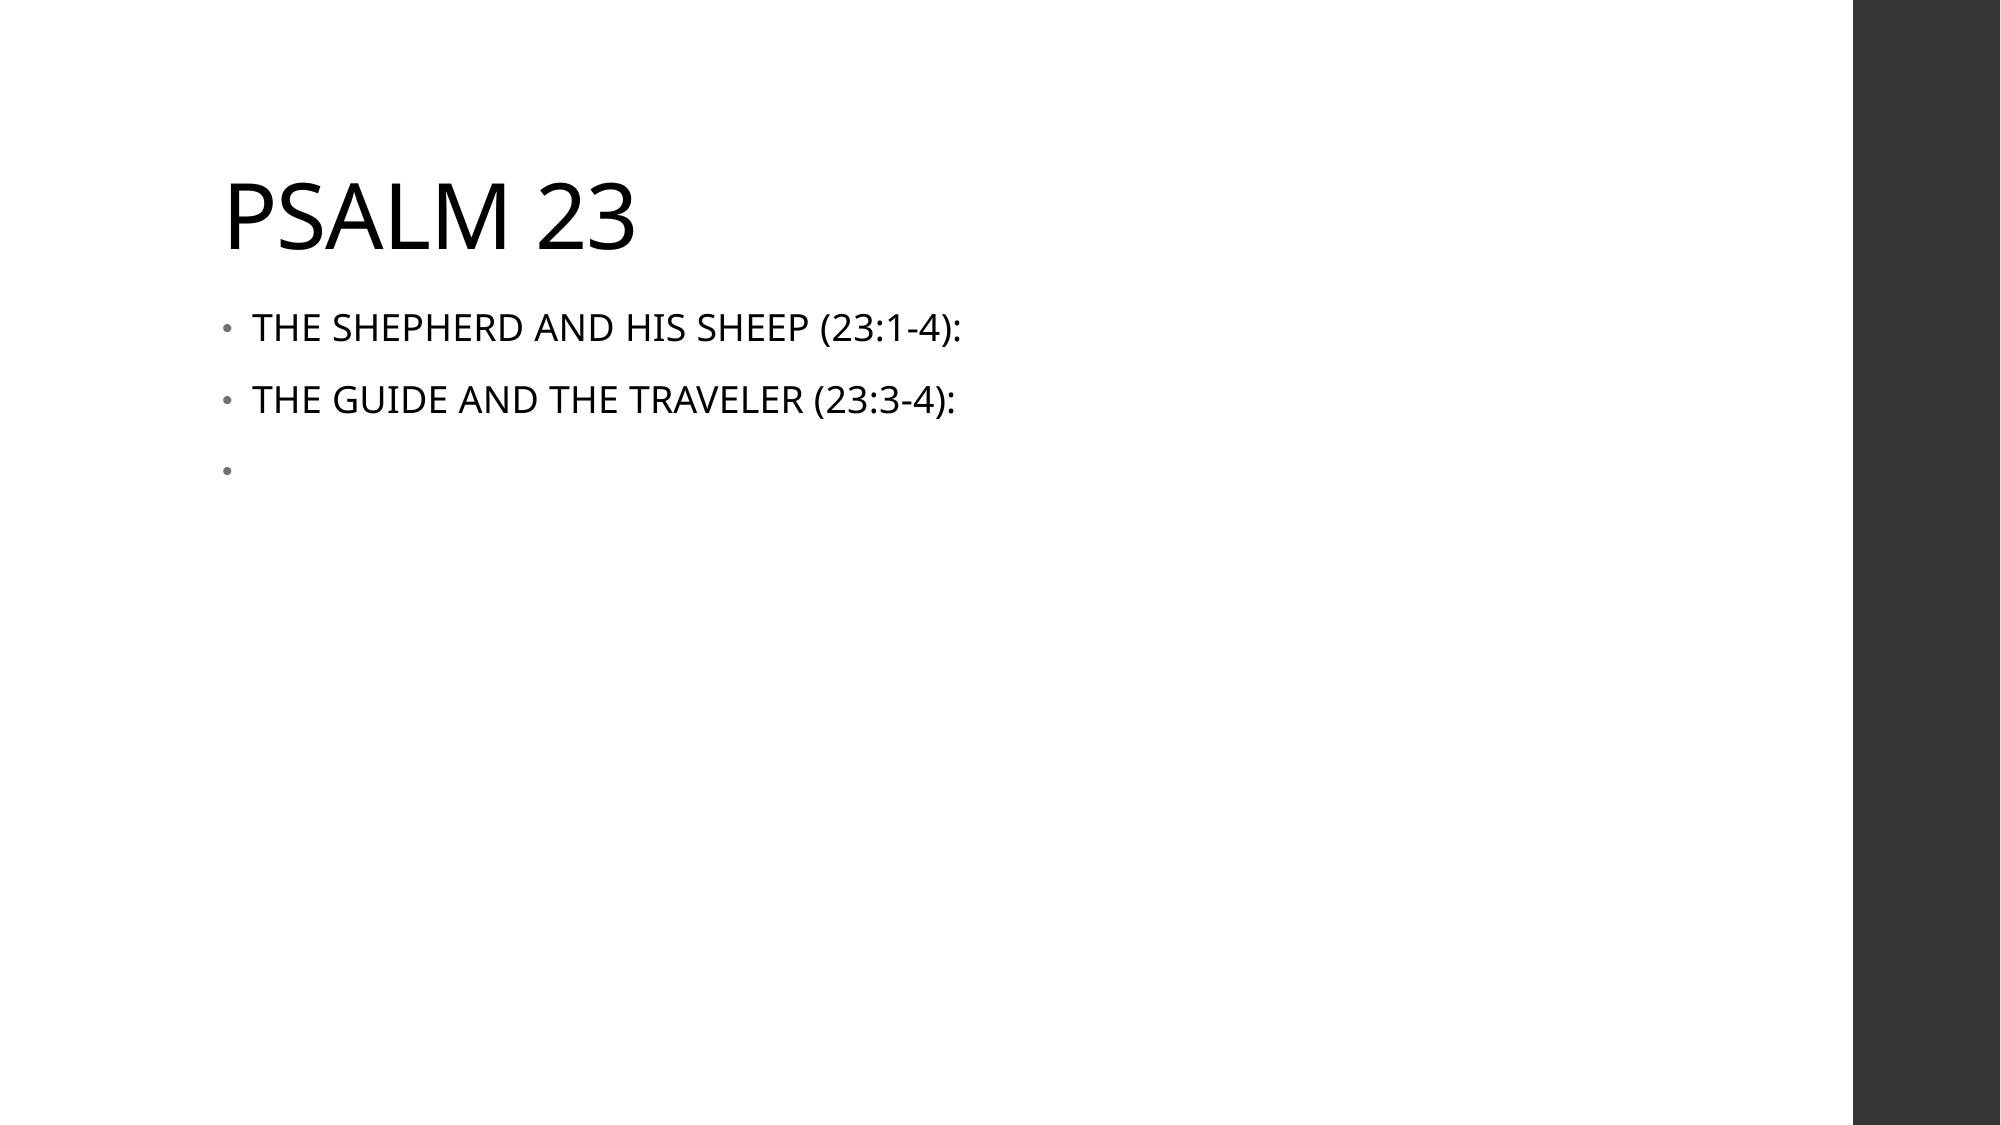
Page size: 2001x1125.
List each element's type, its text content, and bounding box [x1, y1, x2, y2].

list THE SHEPHERD AND HIS SHEEP (23:1-4): THE GUIDE AND THE TRAVELER (23:3-4): [206, 299, 1617, 1014]
title PSALM 23 [206, 60, 1797, 278]
